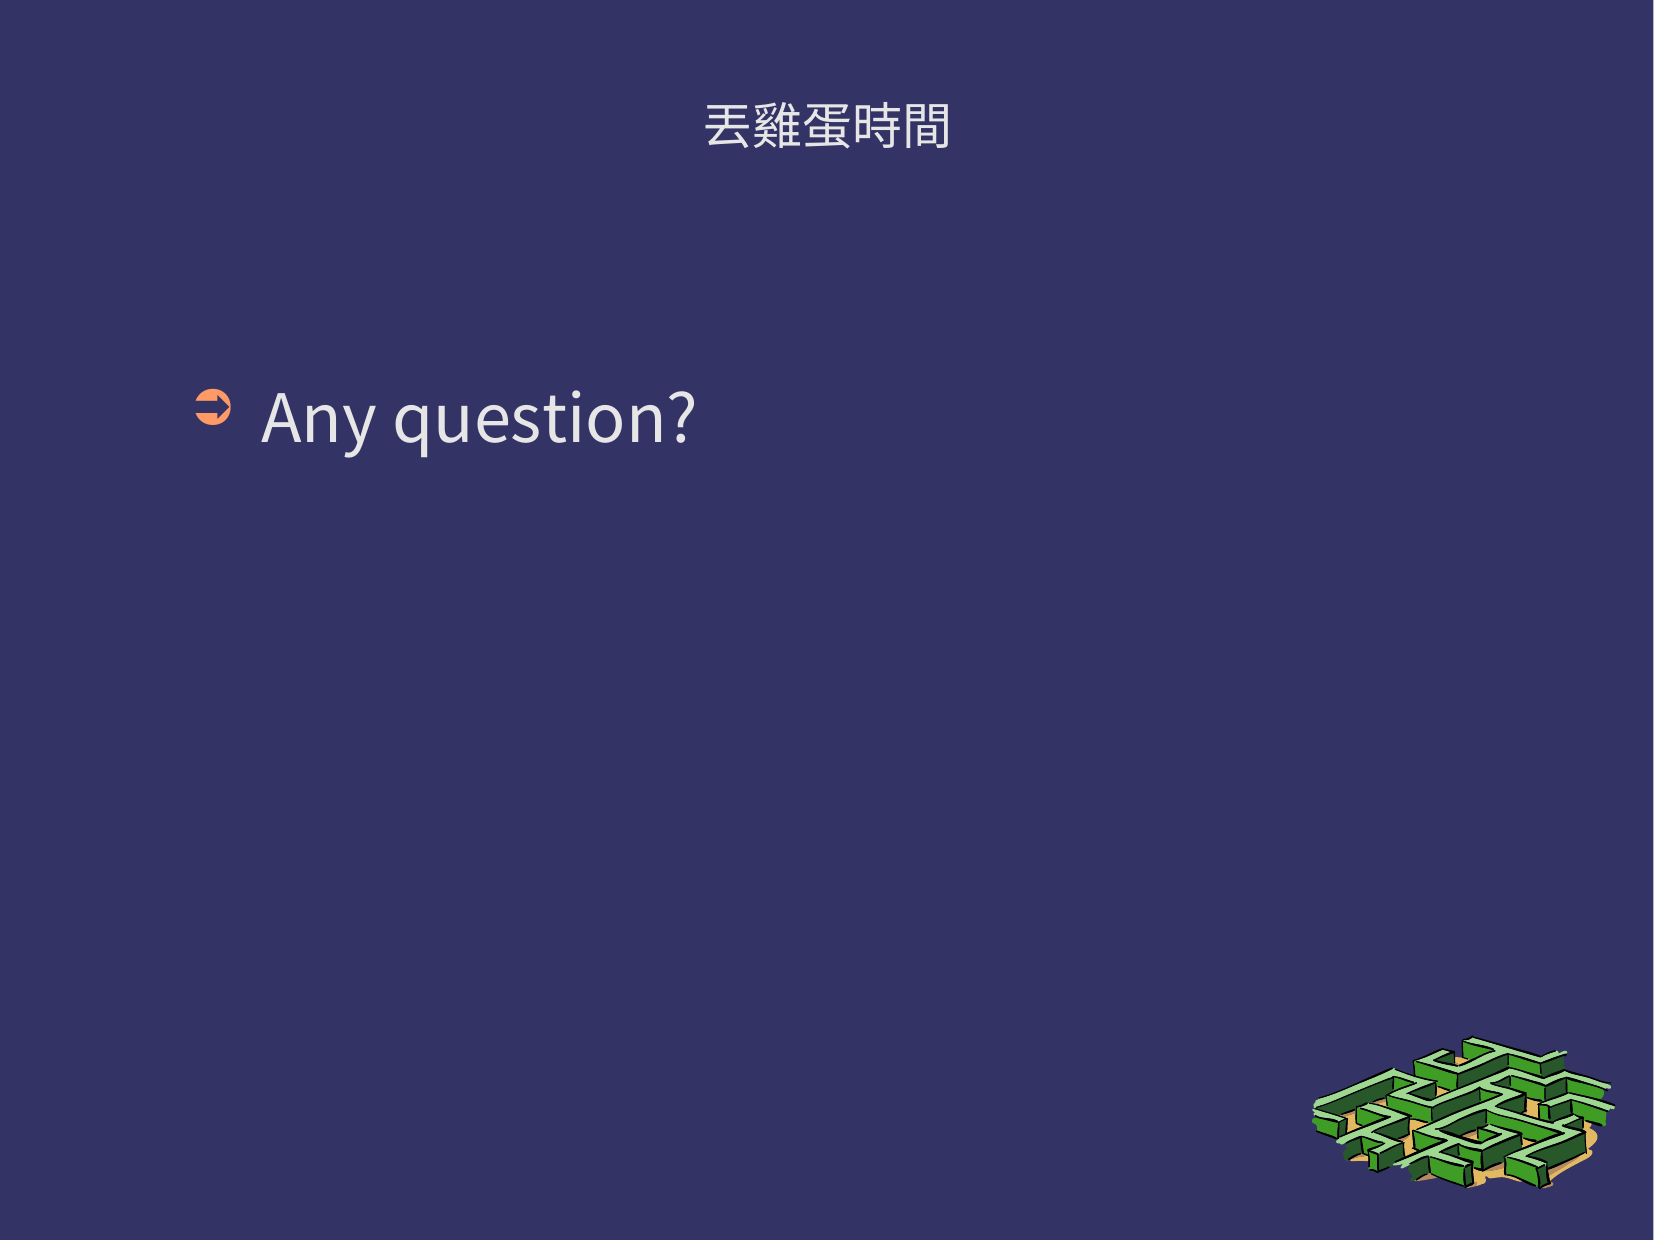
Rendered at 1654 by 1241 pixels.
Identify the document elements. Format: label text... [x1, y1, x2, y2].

list Any question? [178, 364, 1570, 1147]
title 丟雞蛋時間 [121, 19, 1534, 227]
